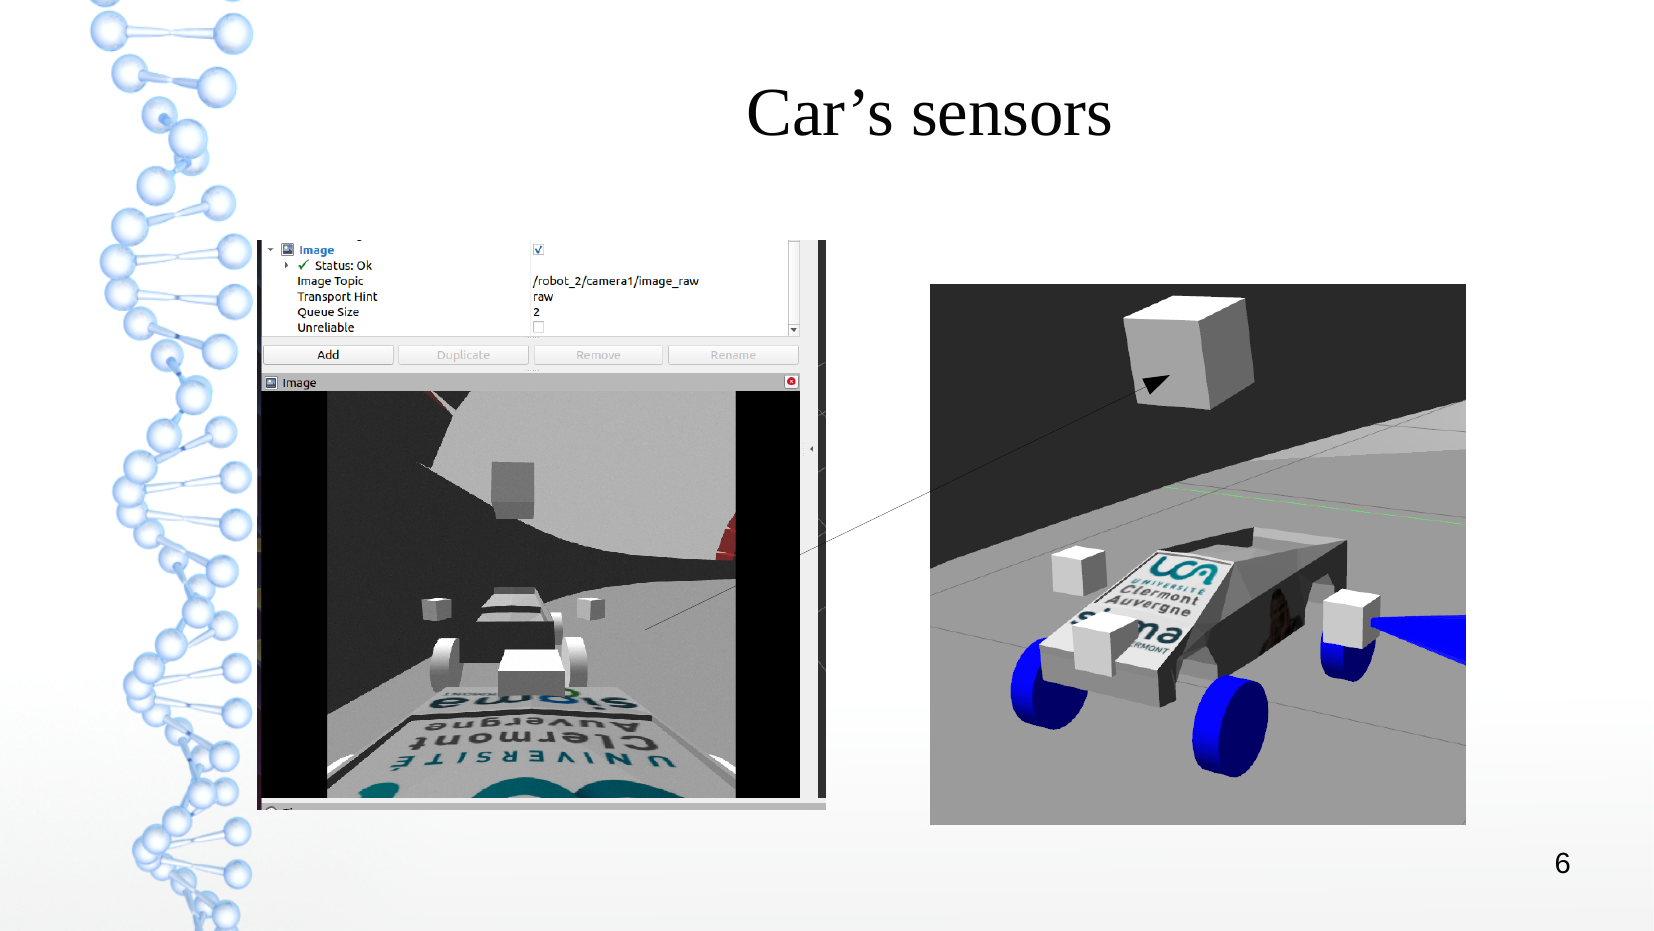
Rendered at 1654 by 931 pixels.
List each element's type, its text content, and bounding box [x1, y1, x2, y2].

title Car’s sensors [265, 35, 1595, 189]
picture [0, 0, 1654, 931]
